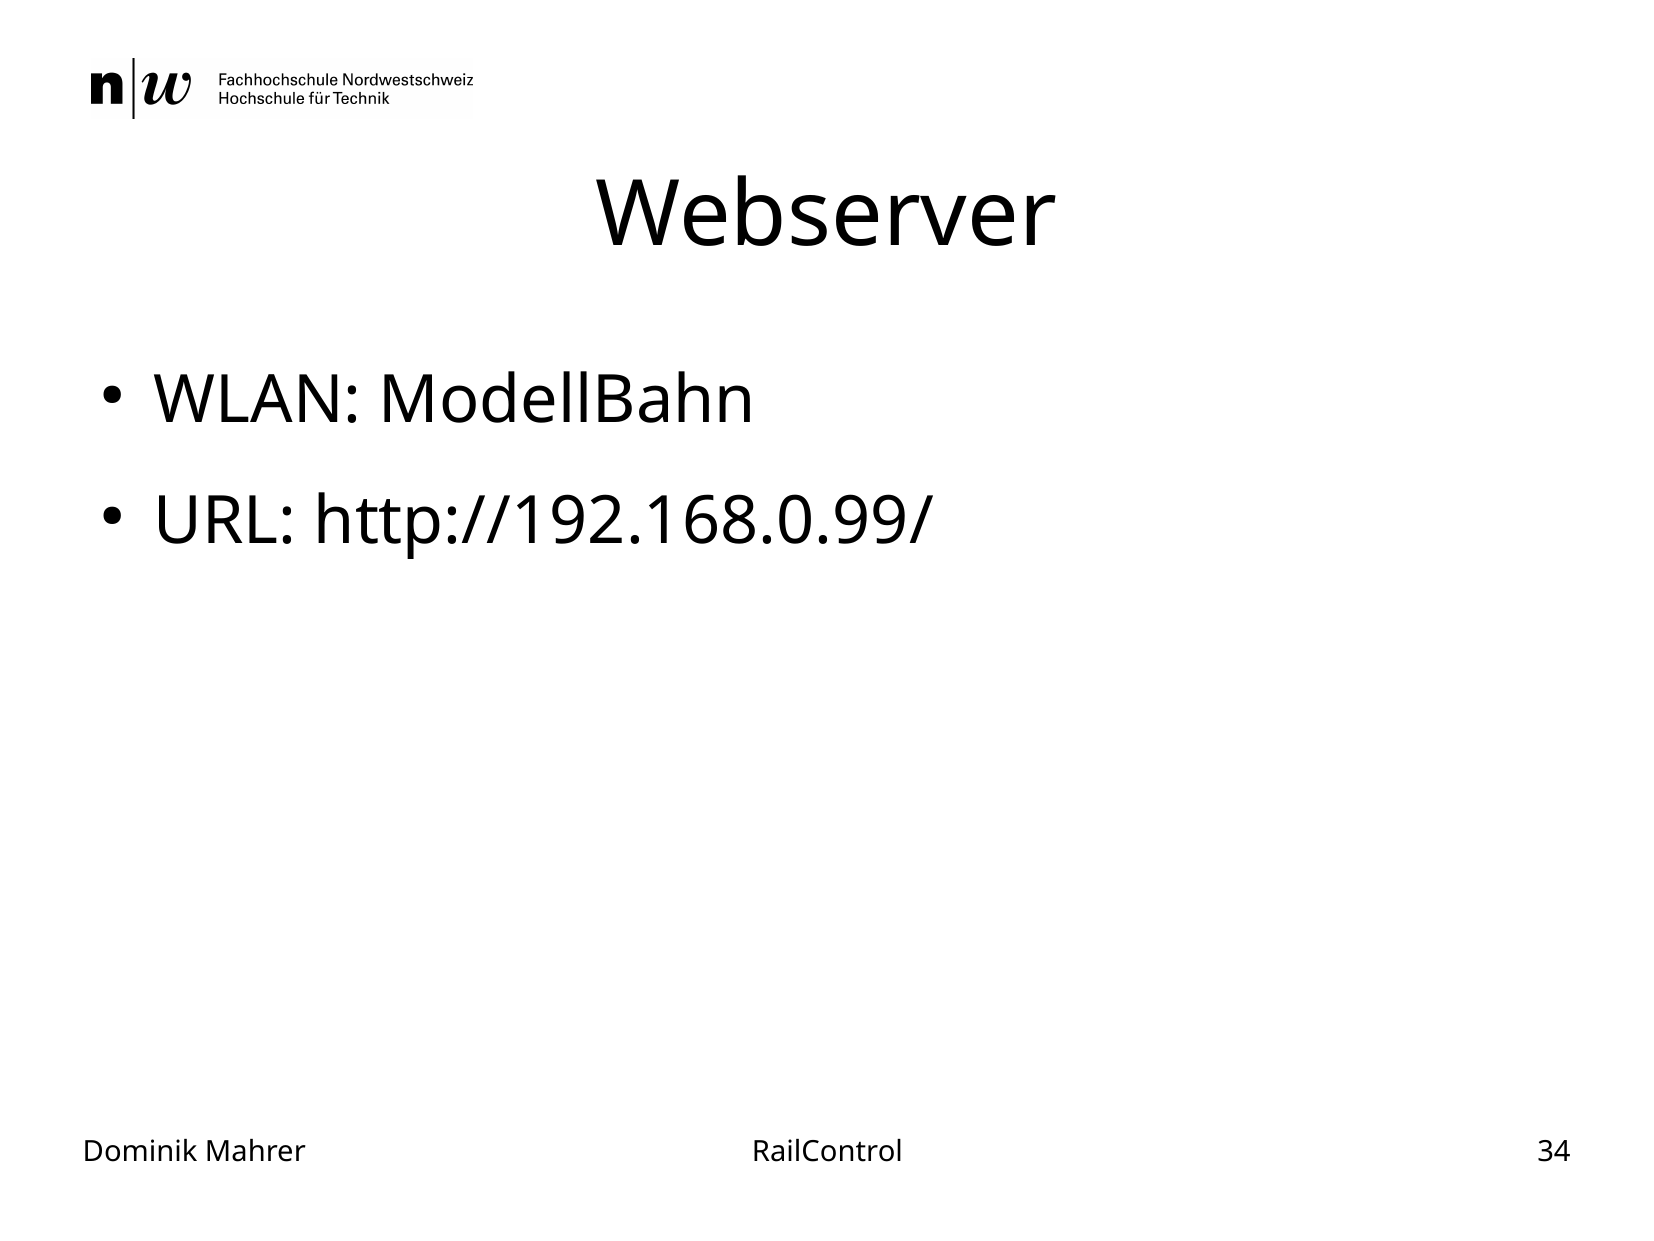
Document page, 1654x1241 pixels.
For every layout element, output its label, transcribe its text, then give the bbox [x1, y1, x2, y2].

picture [91, 58, 473, 119]
list WLAN: ModellBahn URL: http://192.168.0.99/ [82, 351, 1571, 1063]
title Webserver [82, 153, 1571, 267]
